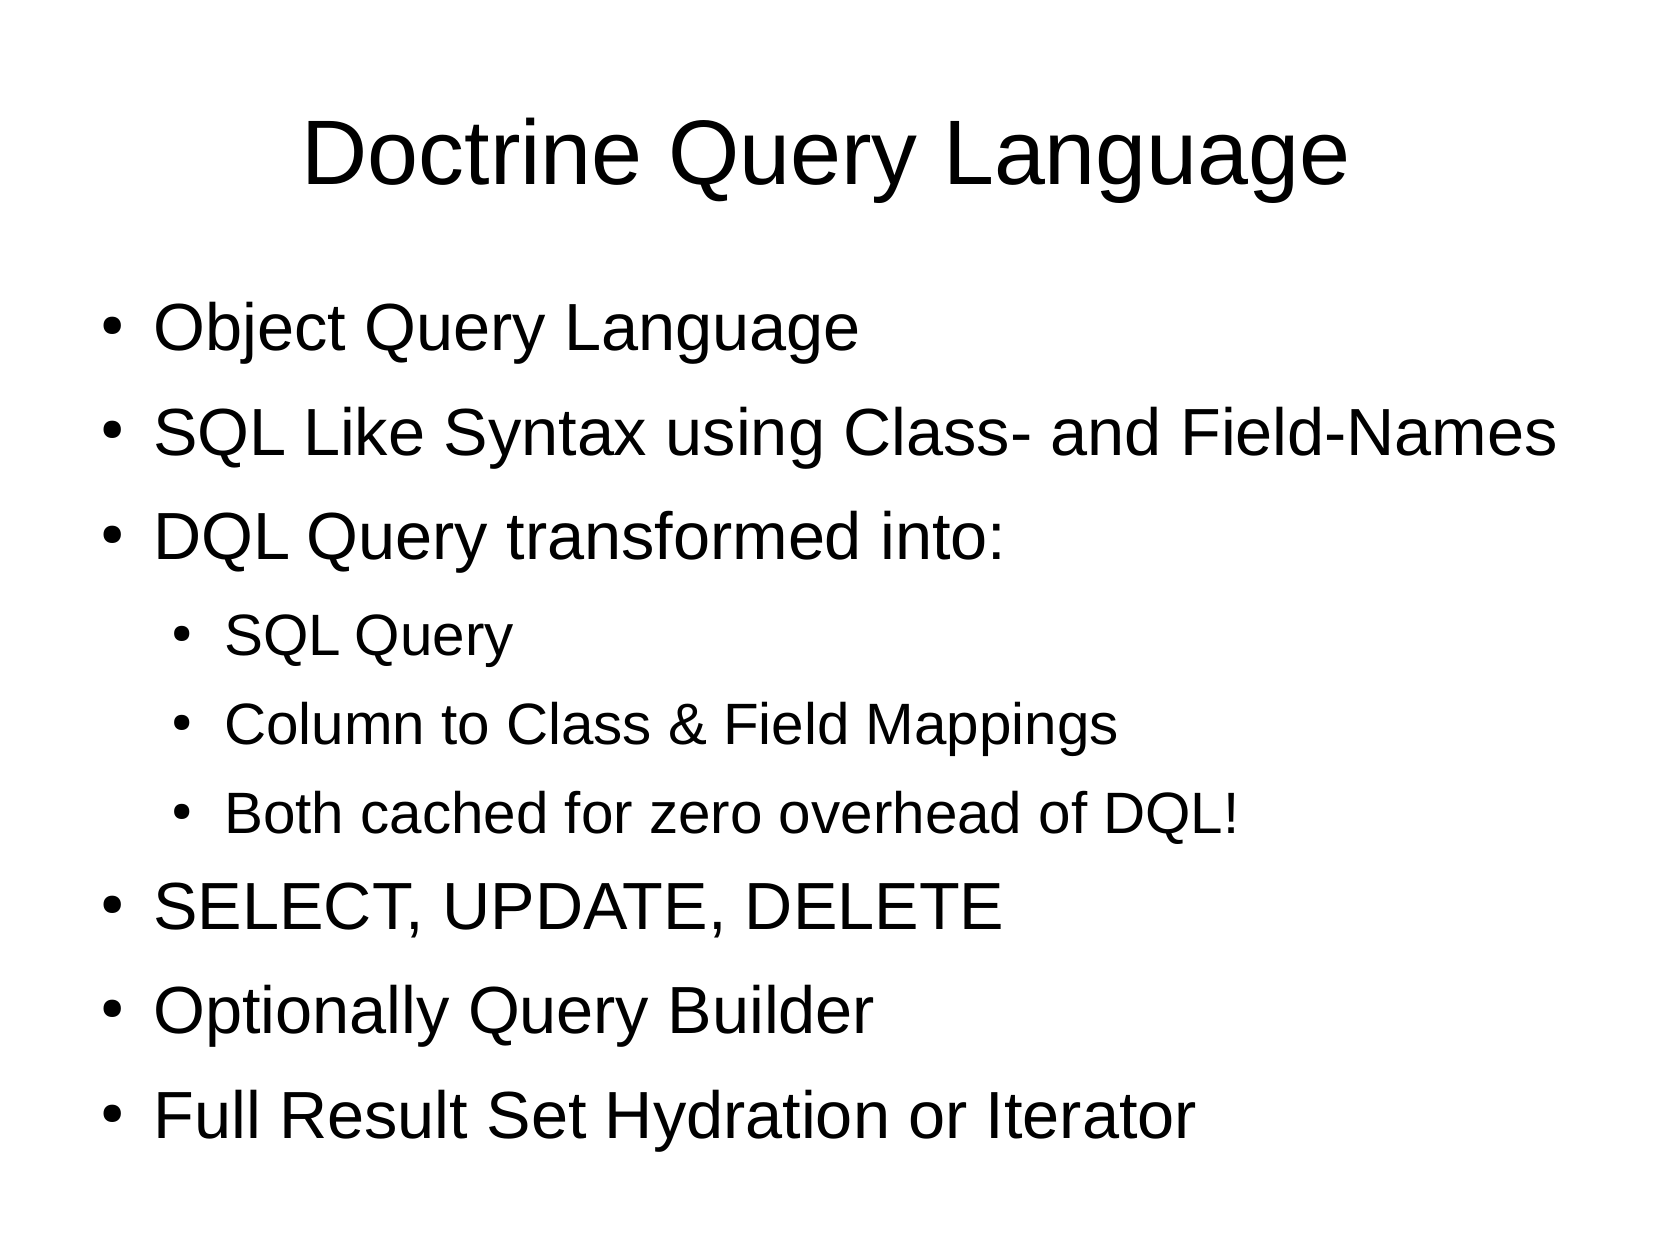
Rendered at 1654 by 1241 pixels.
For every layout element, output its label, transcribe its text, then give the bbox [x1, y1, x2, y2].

title Doctrine Query Language [82, 49, 1571, 257]
list Object Query Language SQL Like Syntax using Class- and Field-Names DQL Query transformed into: SQL Query Column to Class & Field Mappings Both cached for zero overhead of DQL! SELECT, UPDATE, DELETE Optionally Query Builder Full Result Set Hydration or Iterator [82, 290, 1571, 1109]
